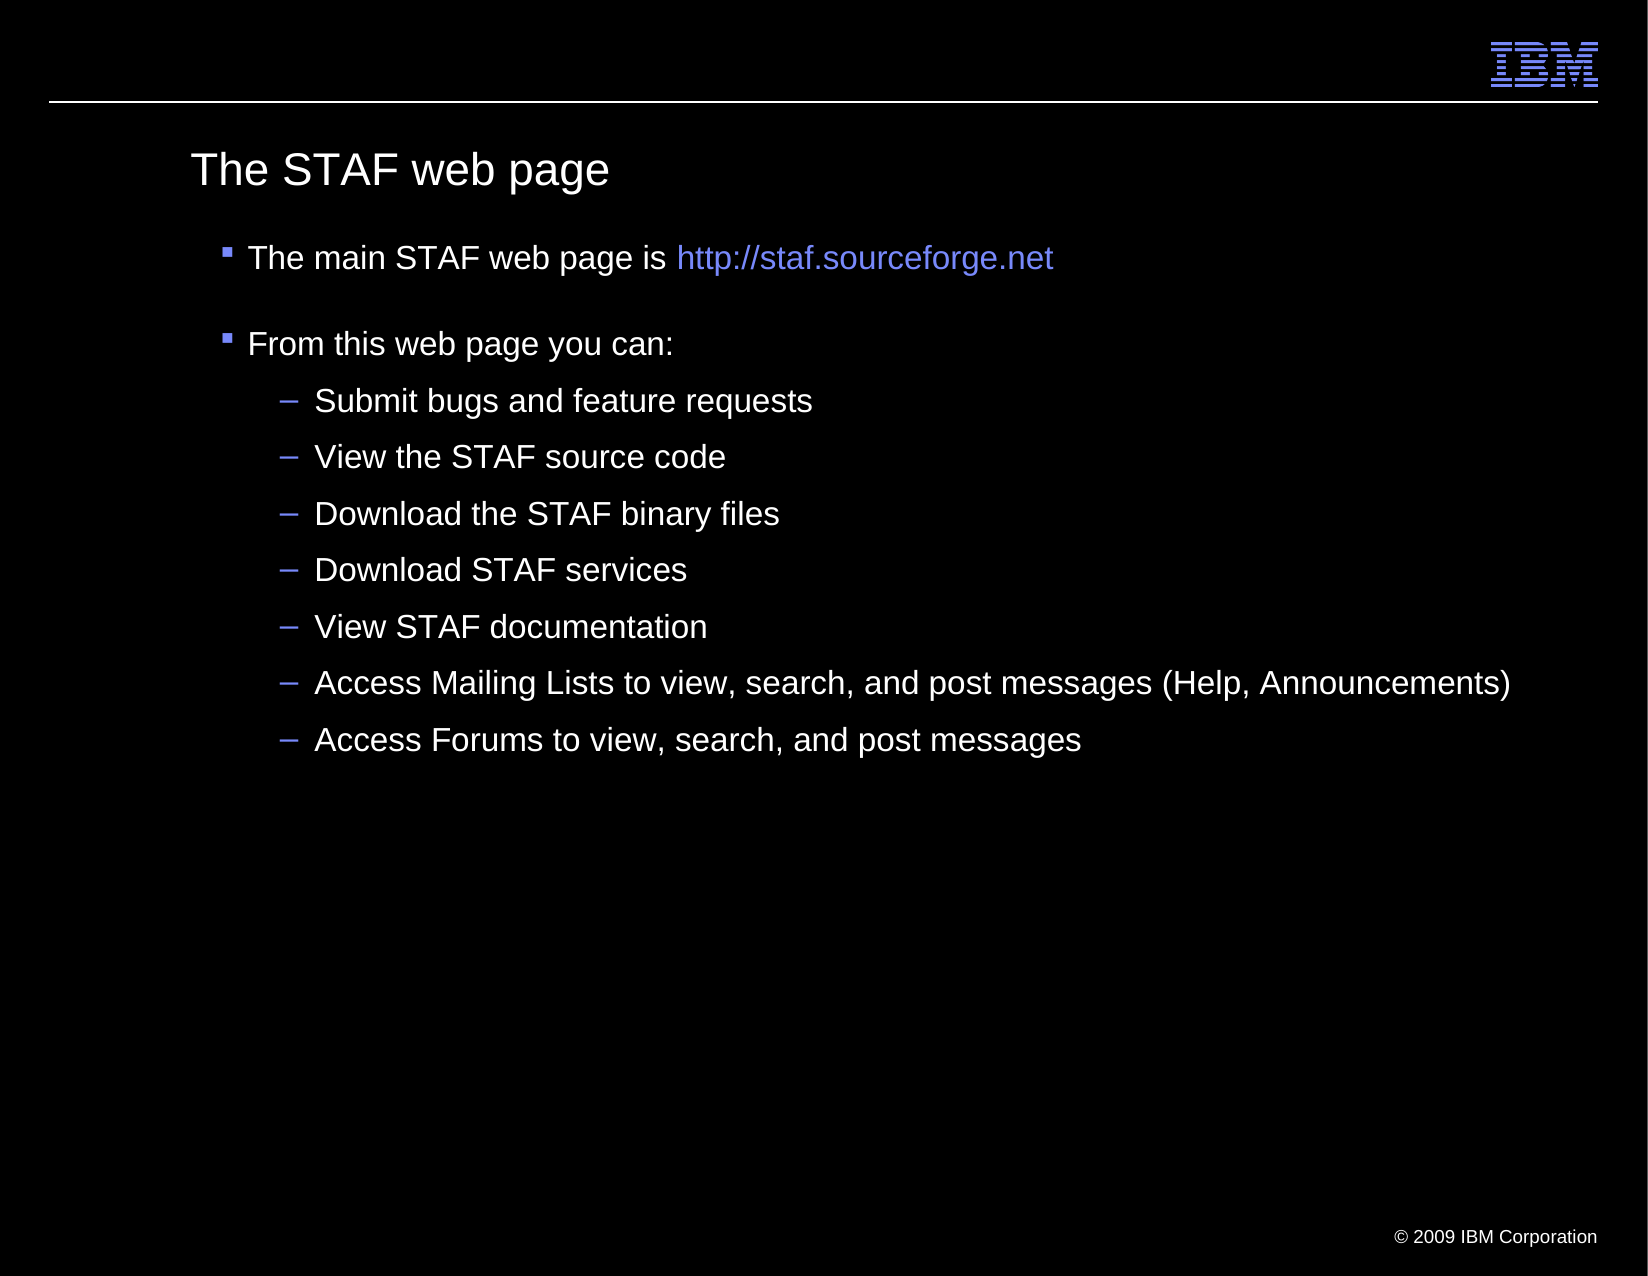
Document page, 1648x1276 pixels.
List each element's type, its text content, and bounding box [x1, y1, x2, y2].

picture [1491, 42, 1598, 87]
text_box The main STAF web page is http://staf.sourceforge.net From this web page you can: Submit bugs and feature requests View the STAF source code Download the STAF binary files Download STAF services View STAF documentation Access Mailing Lists to view, search, and post messages (Help, Announcements) Access Forums to view, search, and post messages [219, 236, 1570, 759]
title The STAF web page [173, 137, 1648, 231]
